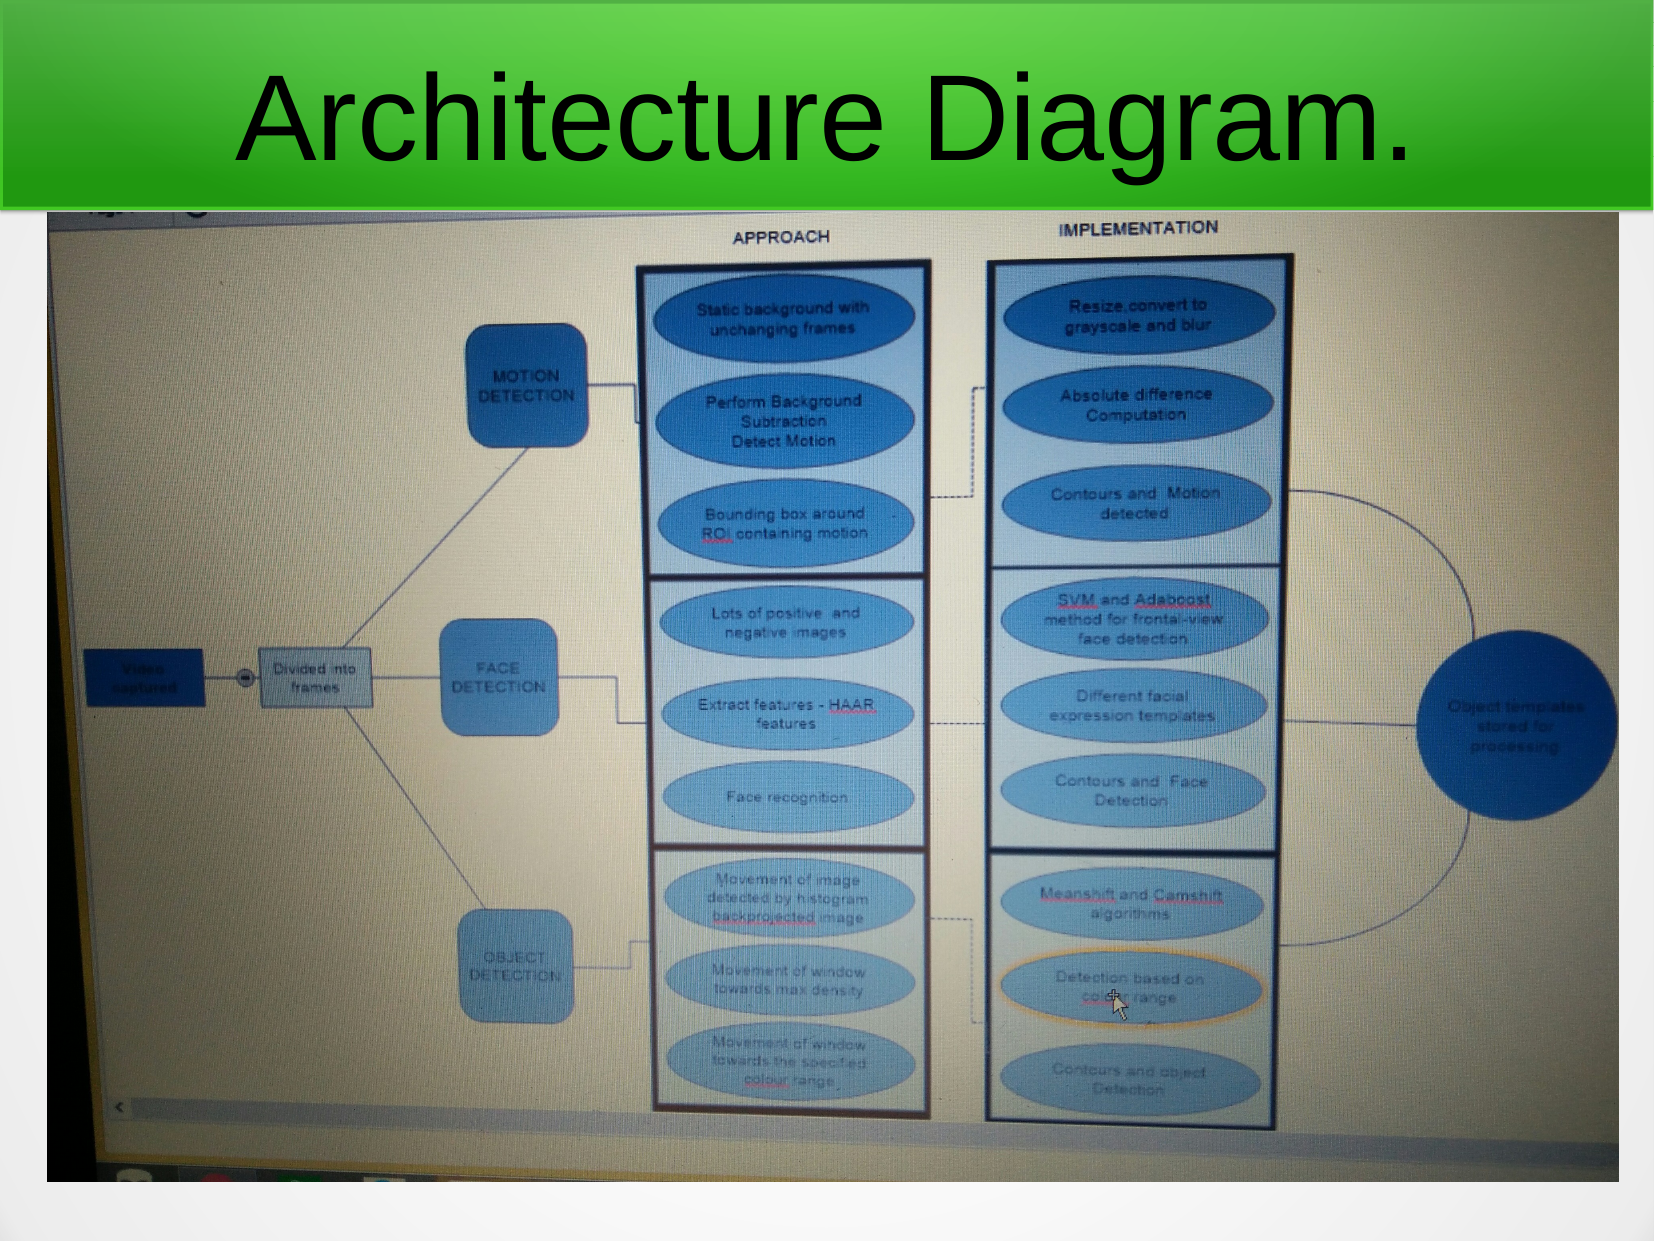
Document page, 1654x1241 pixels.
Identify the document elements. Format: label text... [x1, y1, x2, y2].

picture [47, 212, 1619, 1182]
title Architecture Diagram. [82, 47, 1571, 189]
